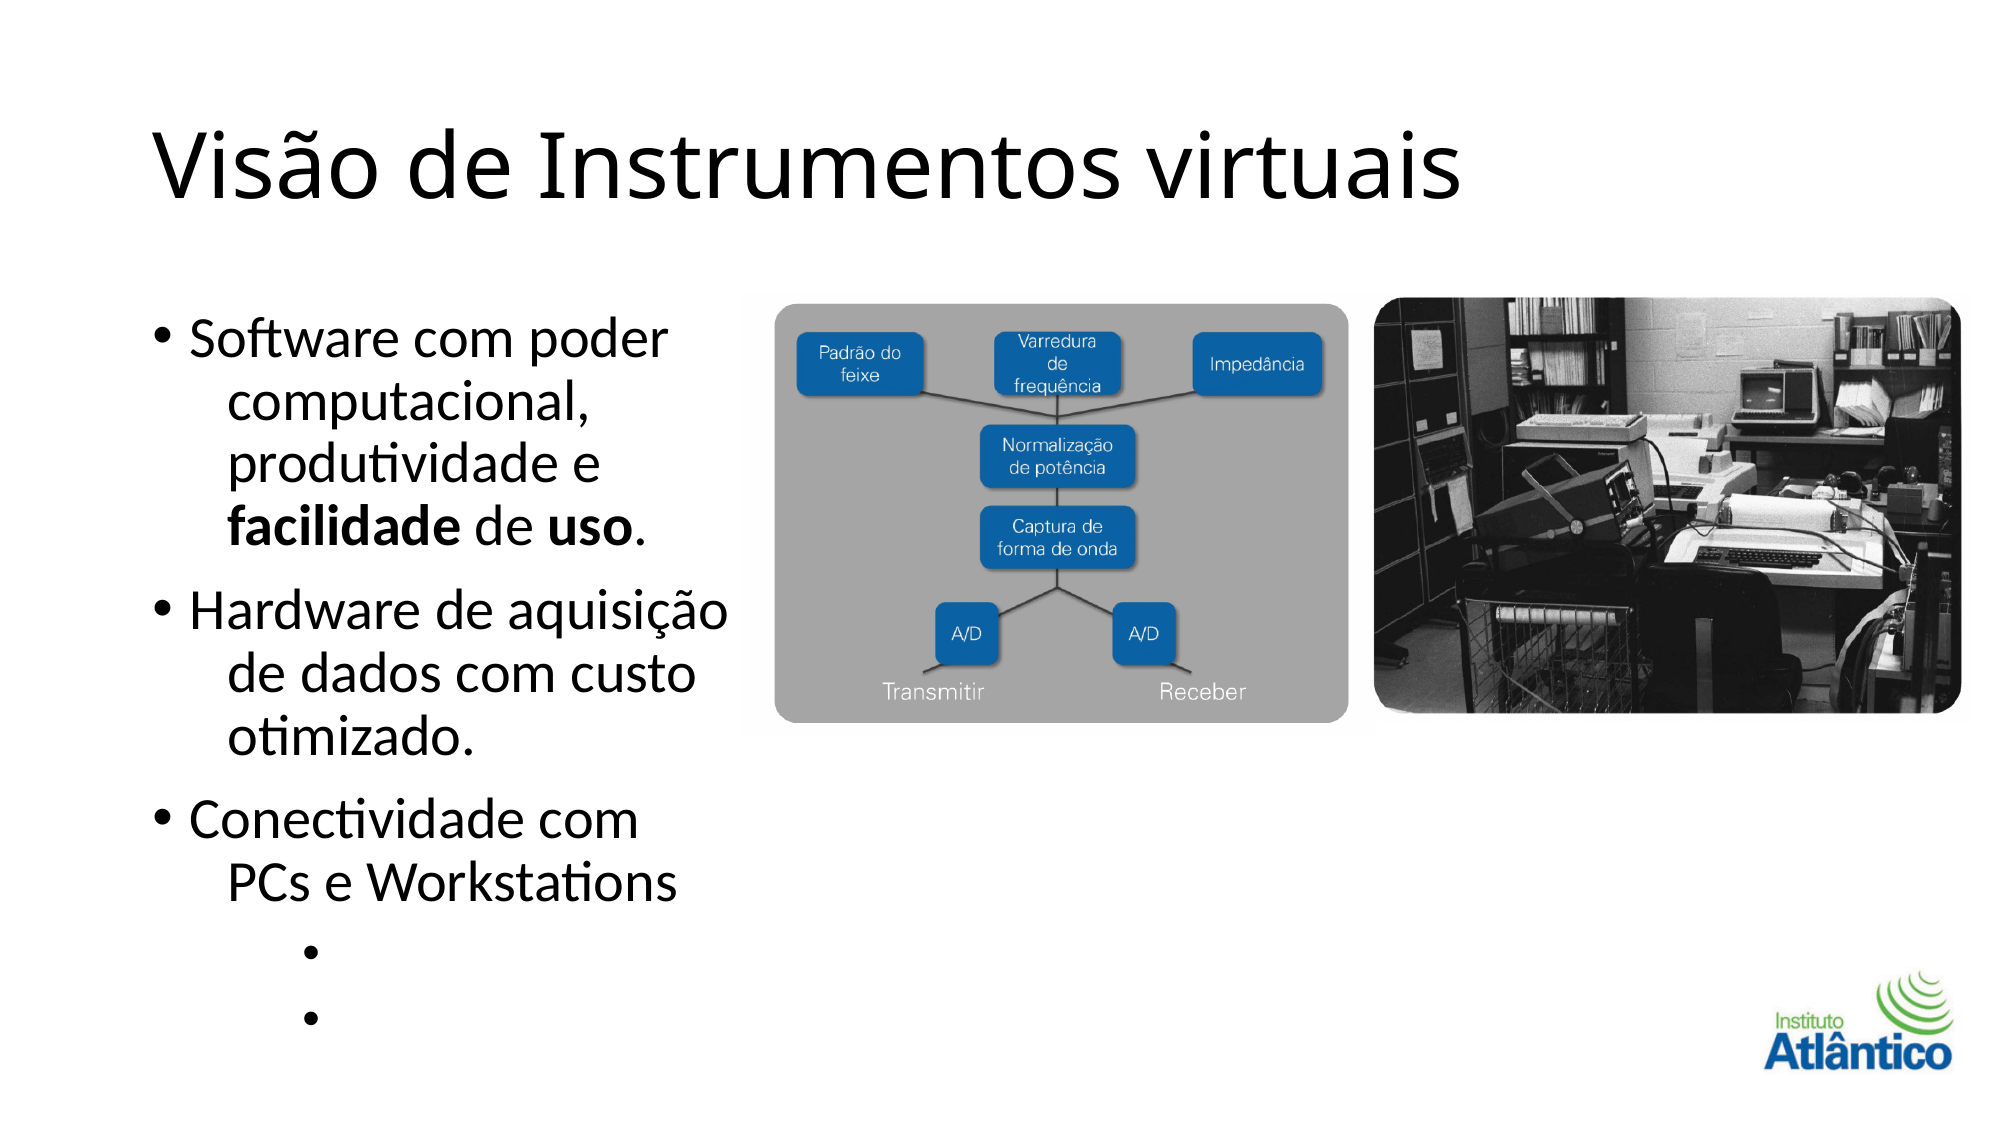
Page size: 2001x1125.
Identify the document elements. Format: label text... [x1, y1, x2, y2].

picture [1717, 930, 2000, 1120]
title Visão de Instrumentos virtuais [137, 59, 1863, 278]
list Software com poder computacional, produtividade e facilidade de uso. Hardware de aquisição de dados com custo otimizado. Conectividade com PCs e Workstations [137, 299, 752, 929]
picture [741, 293, 1971, 736]
